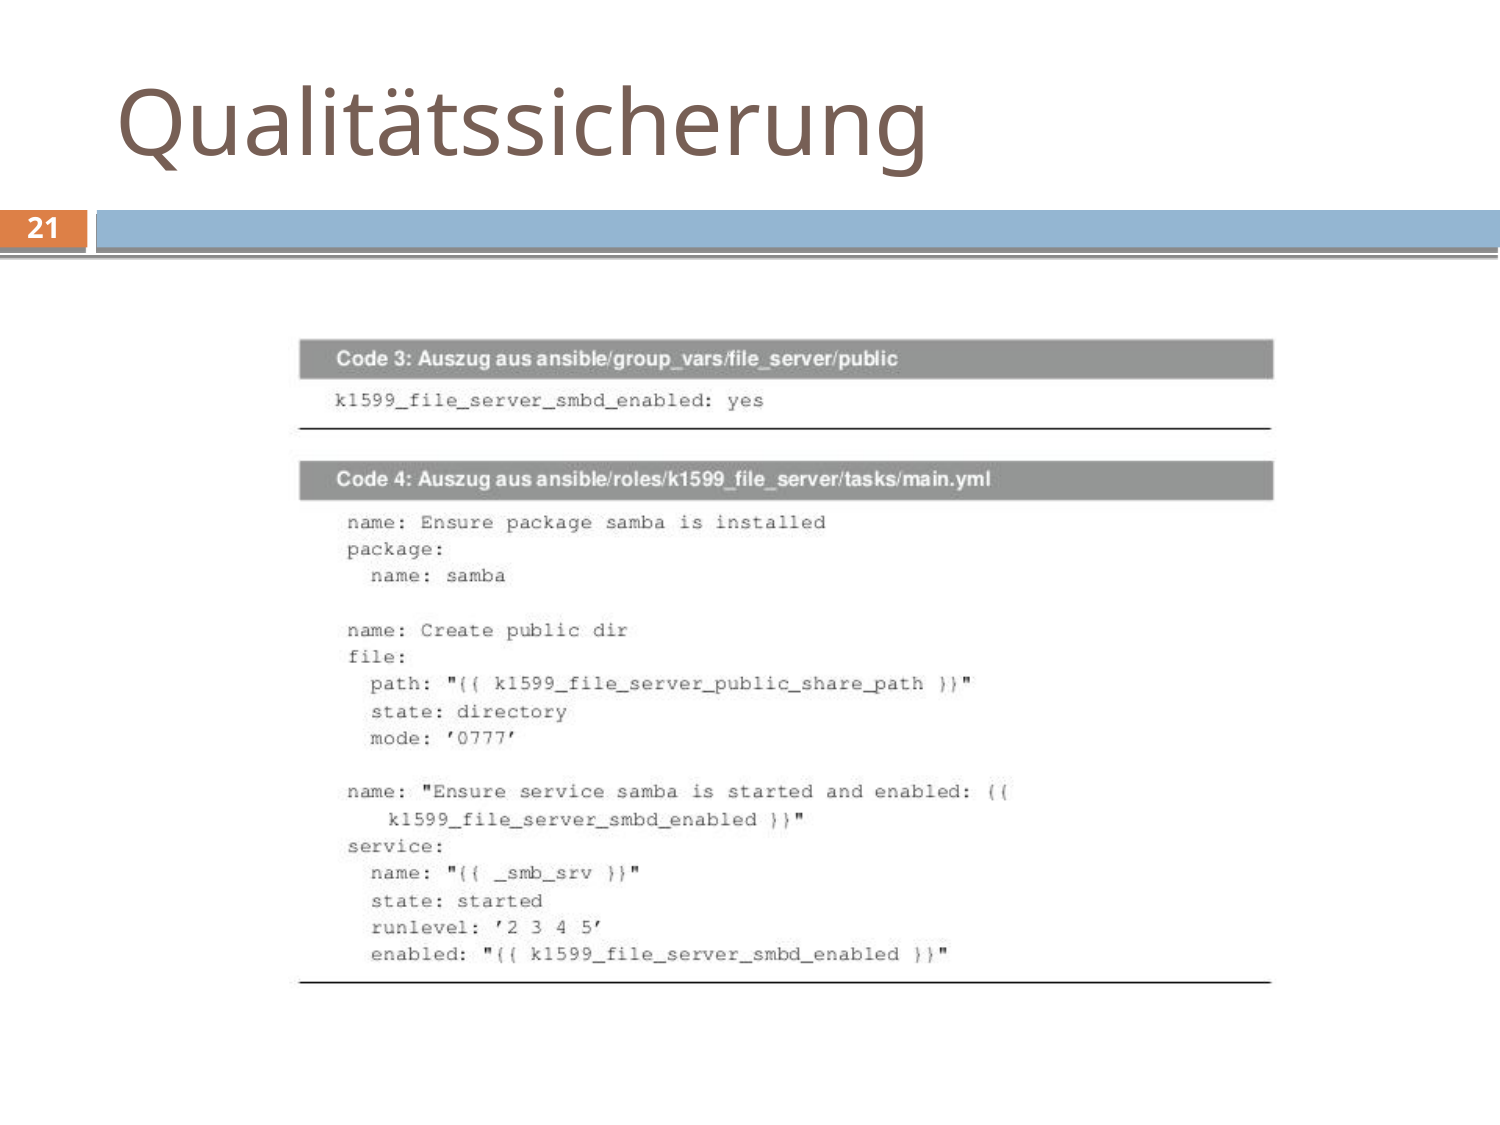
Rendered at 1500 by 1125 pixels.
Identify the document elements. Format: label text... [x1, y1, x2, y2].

title Qualitätssicherung [100, 37, 1438, 200]
picture [288, 325, 1289, 1004]
